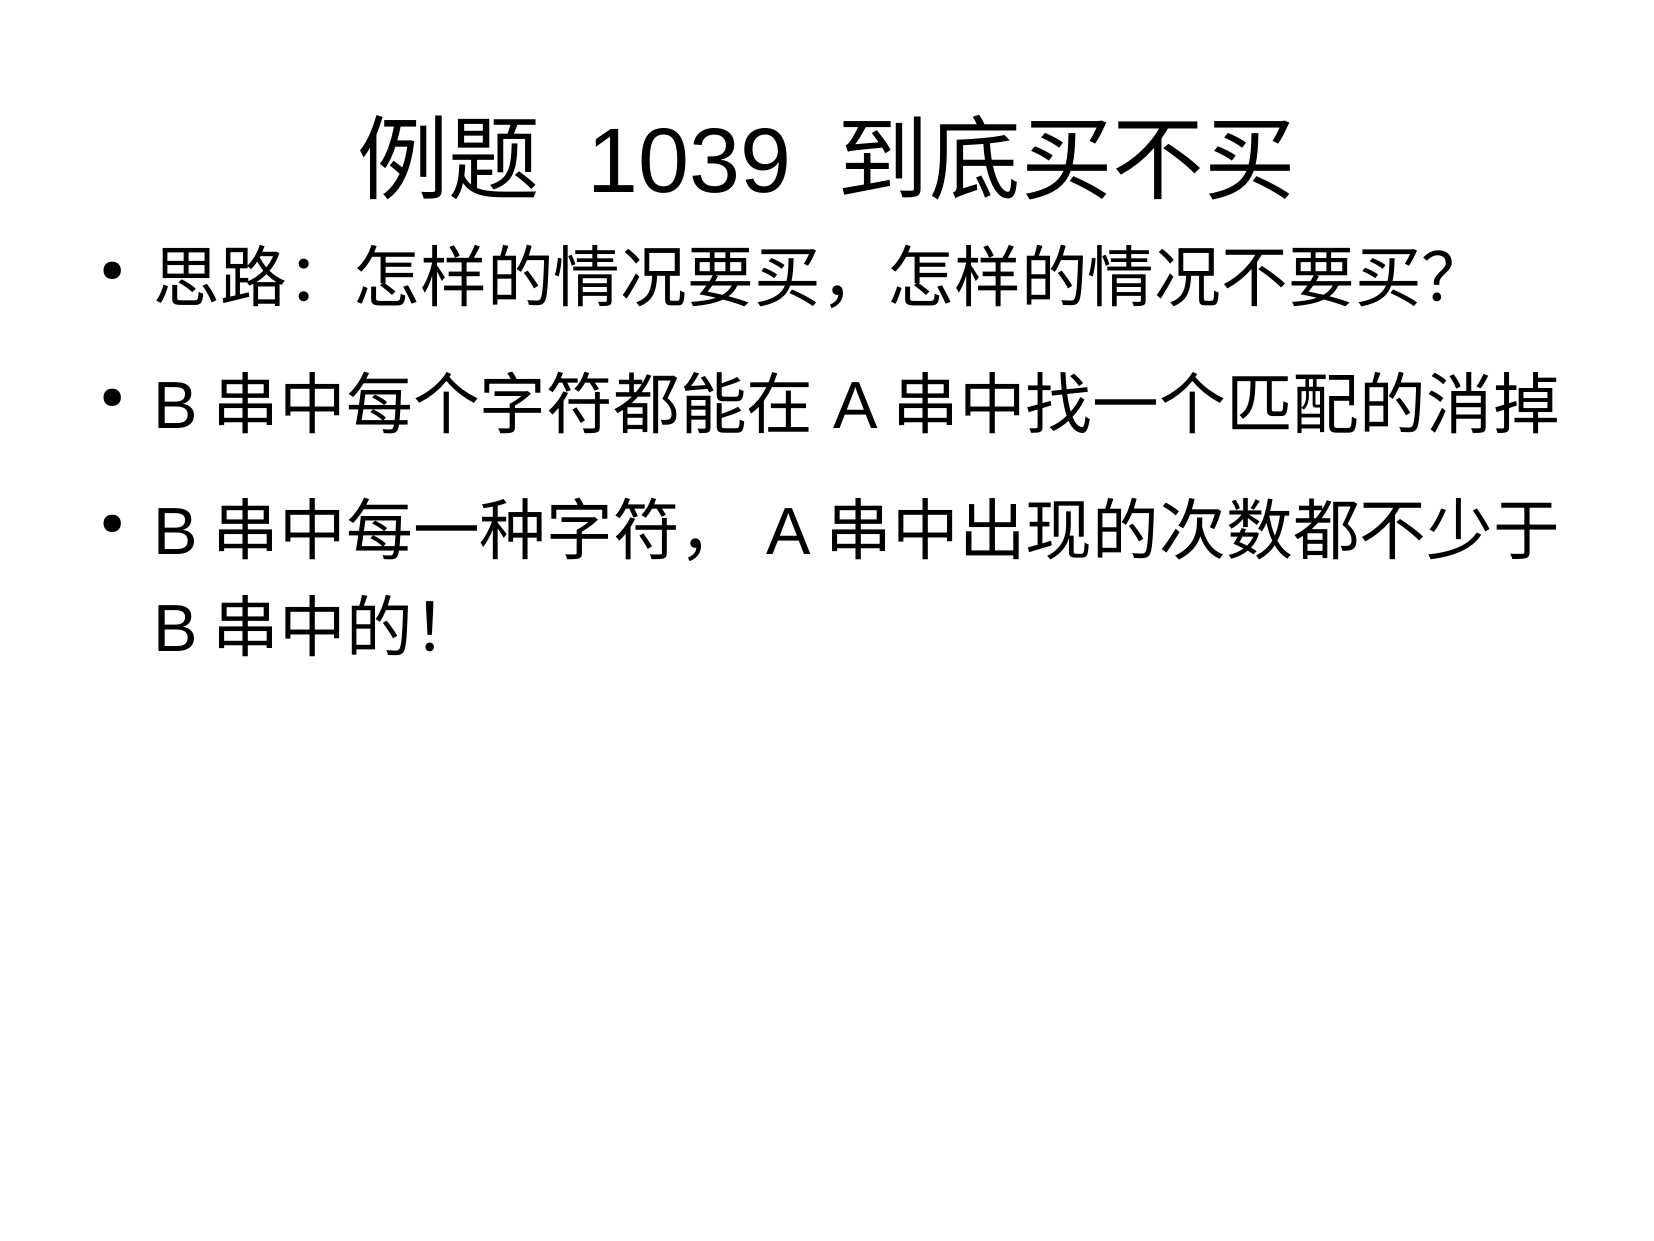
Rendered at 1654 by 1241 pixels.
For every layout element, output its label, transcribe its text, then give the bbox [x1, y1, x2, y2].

title 例题 1039 到底买不买 [82, 49, 1571, 224]
list 思路：怎样的情况要买，怎样的情况不要买？ B串中每个字符都能在A串中找一个匹配的消掉 B串中每一种字符，A串中出现的次数都不少于B串中的！ [82, 224, 1571, 1241]
